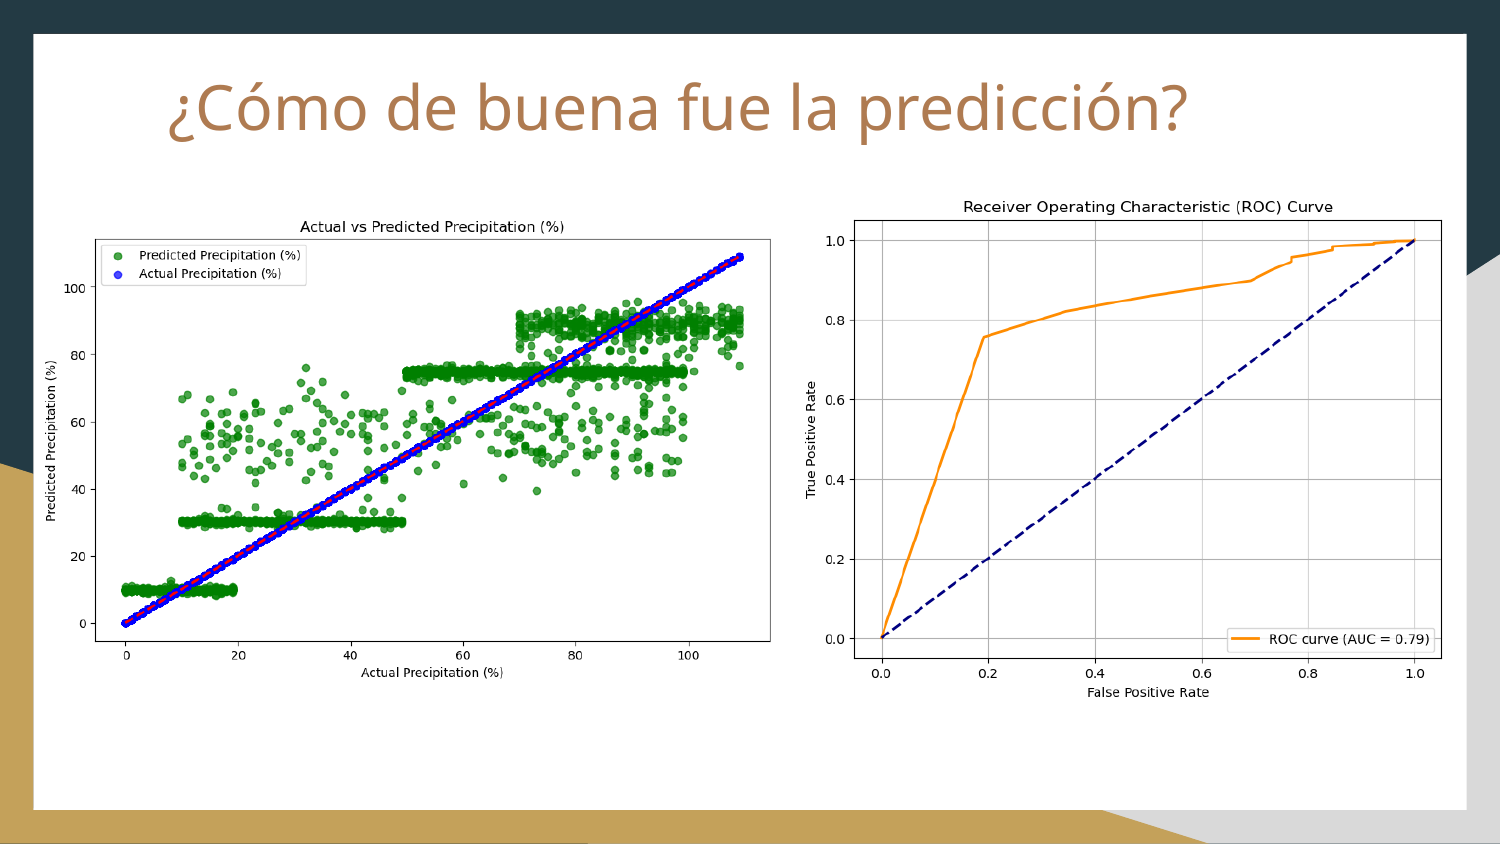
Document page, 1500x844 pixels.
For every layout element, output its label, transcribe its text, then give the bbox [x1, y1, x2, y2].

title ¿Cómo de buena fue la predicción? [153, 48, 1385, 206]
picture [37, 212, 777, 687]
picture [796, 191, 1450, 708]
